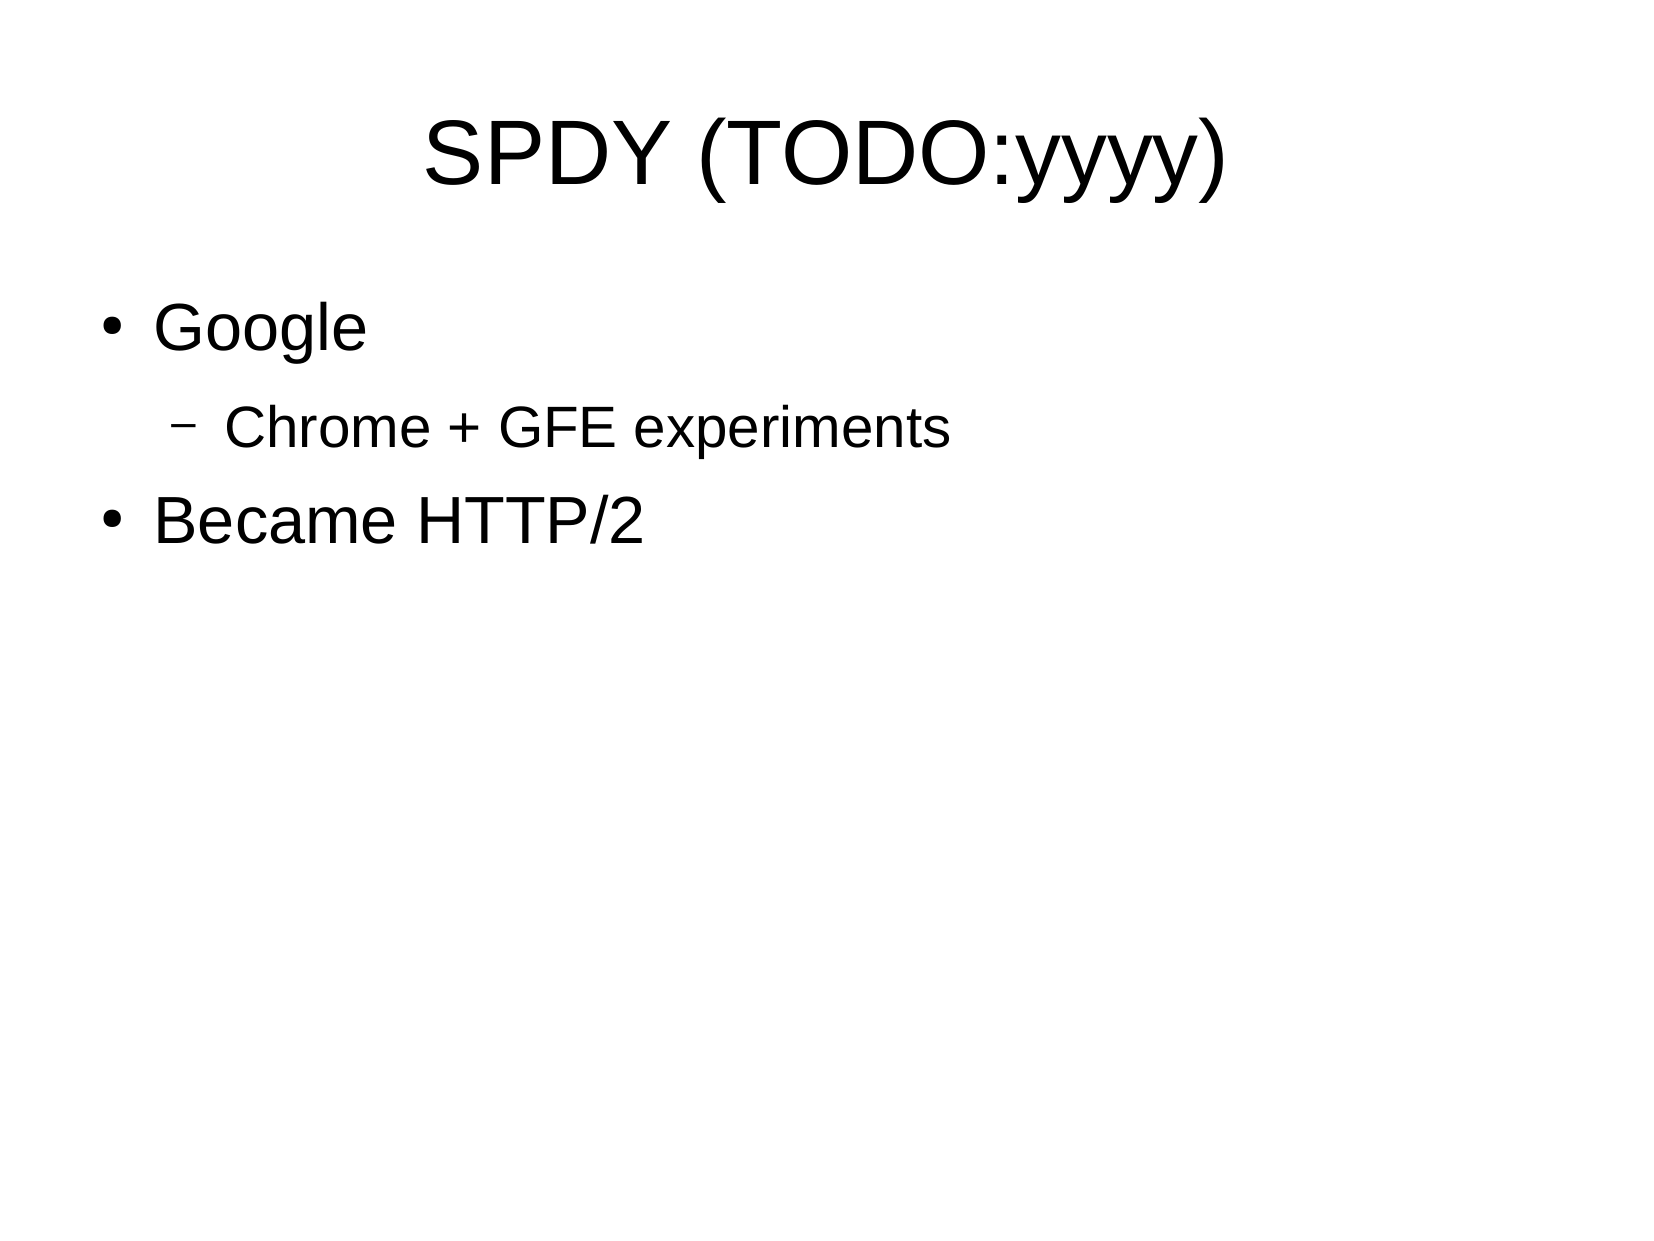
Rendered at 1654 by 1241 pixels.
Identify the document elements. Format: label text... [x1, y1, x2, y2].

title SPDY (TODO:yyyy) [82, 49, 1571, 257]
list Google Chrome + GFE experiments Became HTTP/2 [82, 290, 1571, 1109]
